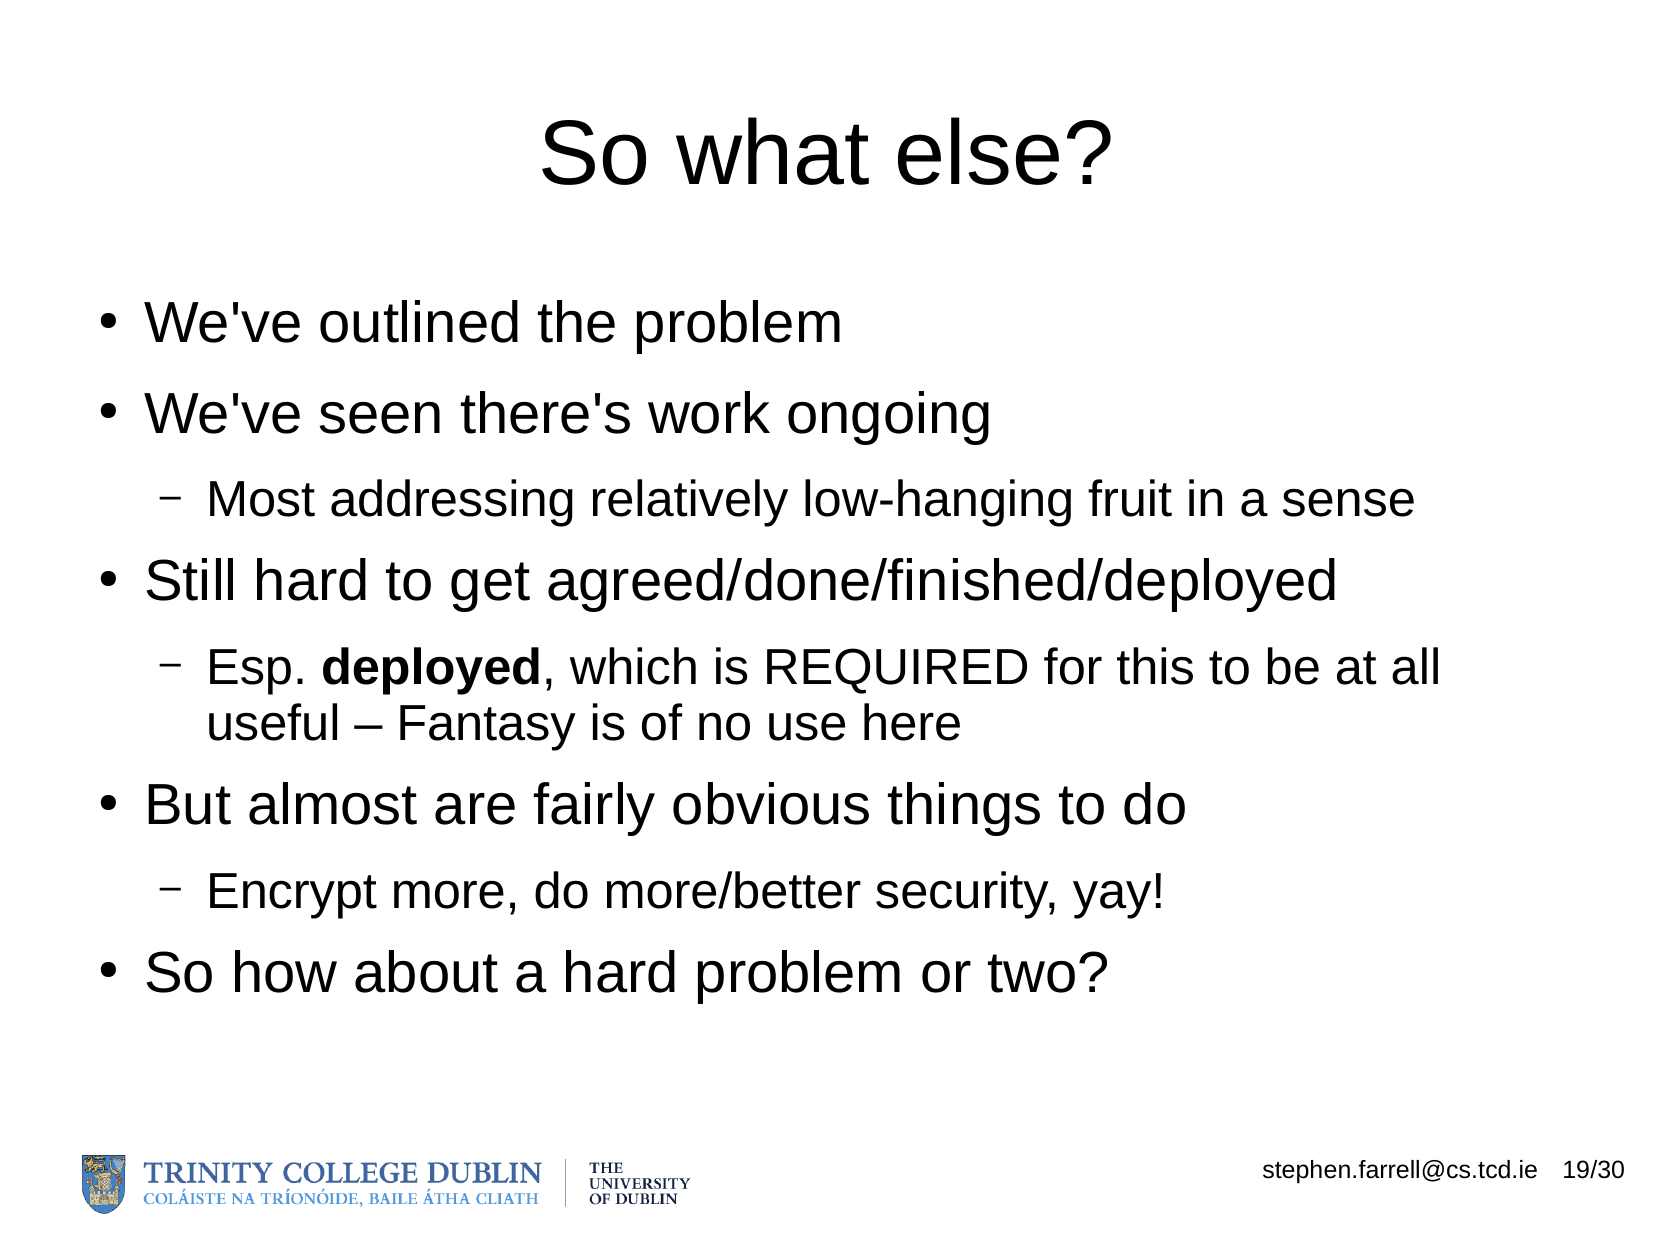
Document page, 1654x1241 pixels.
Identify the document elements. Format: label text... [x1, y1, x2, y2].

list We've outlined the problem We've seen there's work ongoing Most addressing relatively low-hanging fruit in a sense Still hard to get agreed/done/finished/deployed Esp. deployed, which is REQUIRED for this to be at all useful – Fantasy is of no use here But almost are fairly obvious things to do Encrypt more, do more/better security, yay! So how about a hard problem or two? [82, 290, 1571, 1010]
picture [82, 1155, 694, 1214]
title So what else? [82, 49, 1571, 257]
